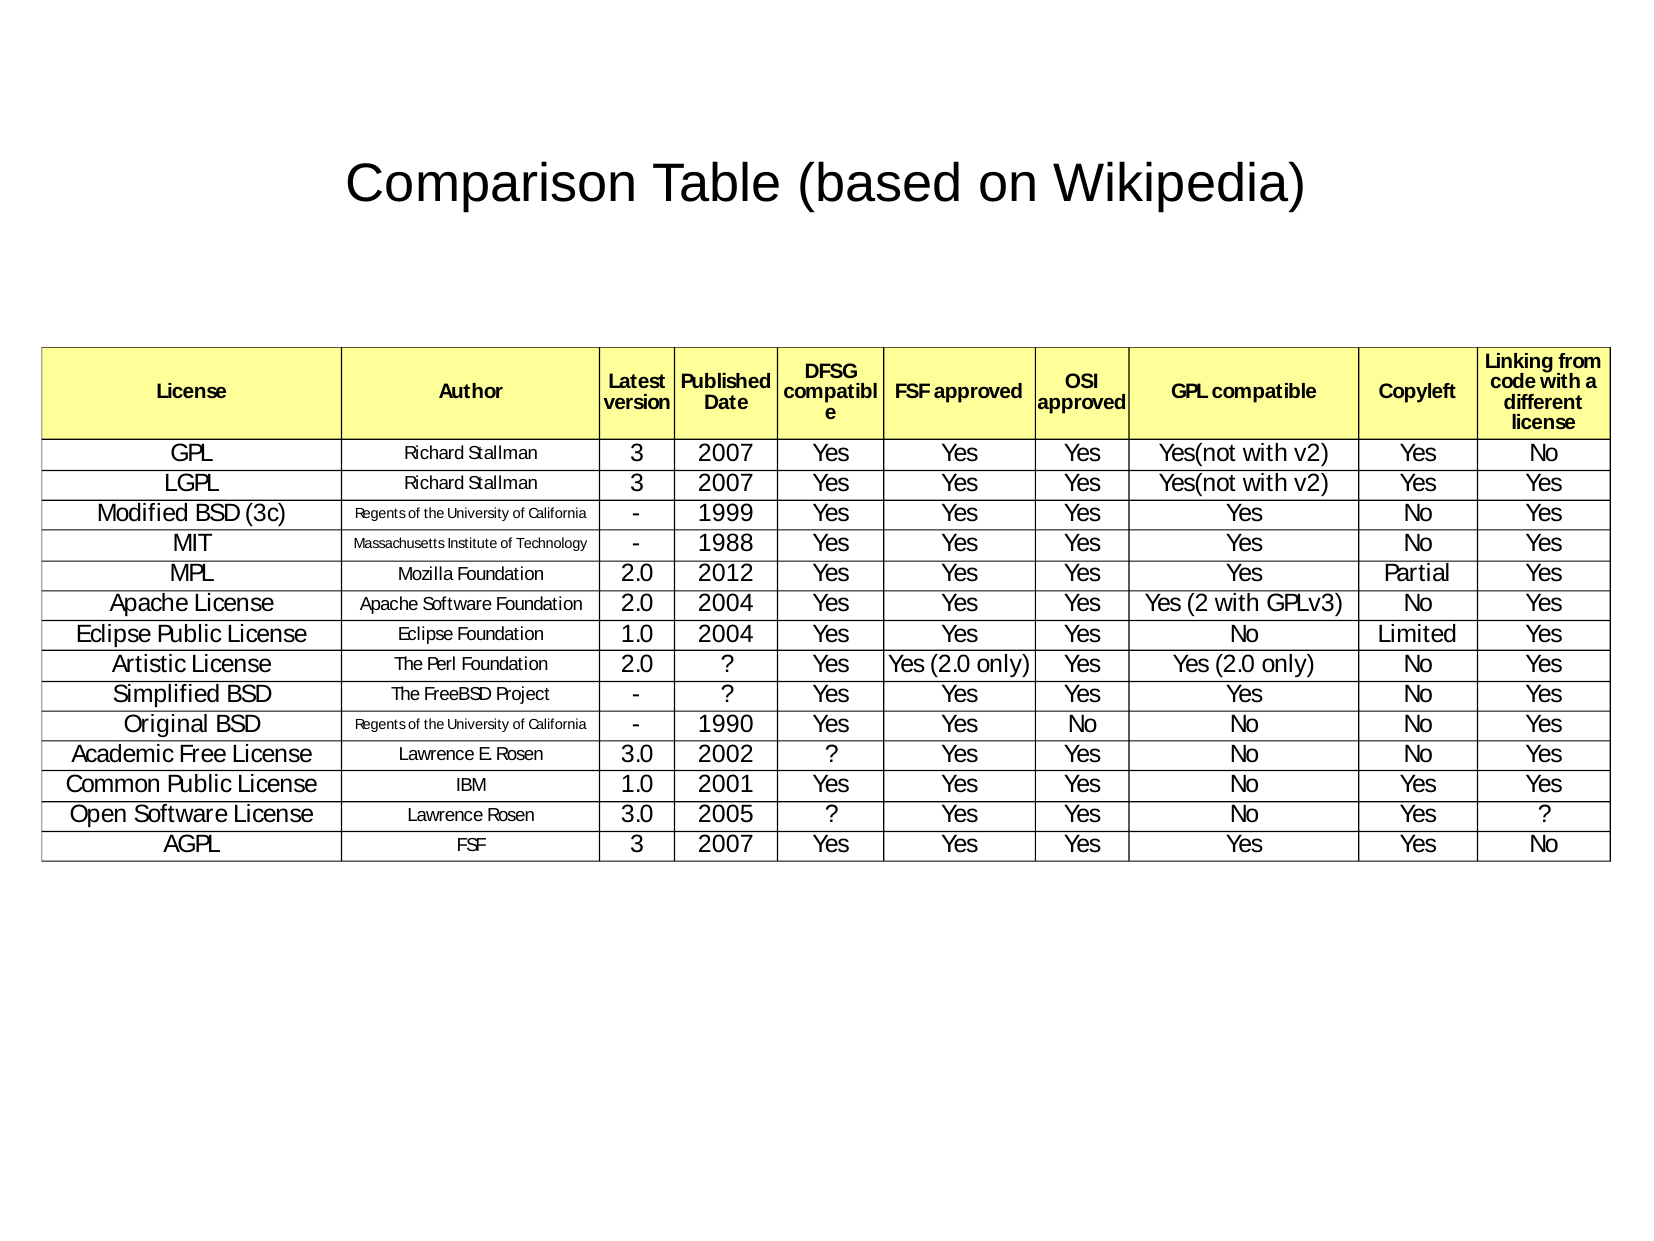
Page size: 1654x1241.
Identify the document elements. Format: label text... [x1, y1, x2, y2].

chart [41, 347, 1654, 1241]
title Comparison Table (based on Wikipedia) [82, 132, 1571, 233]
